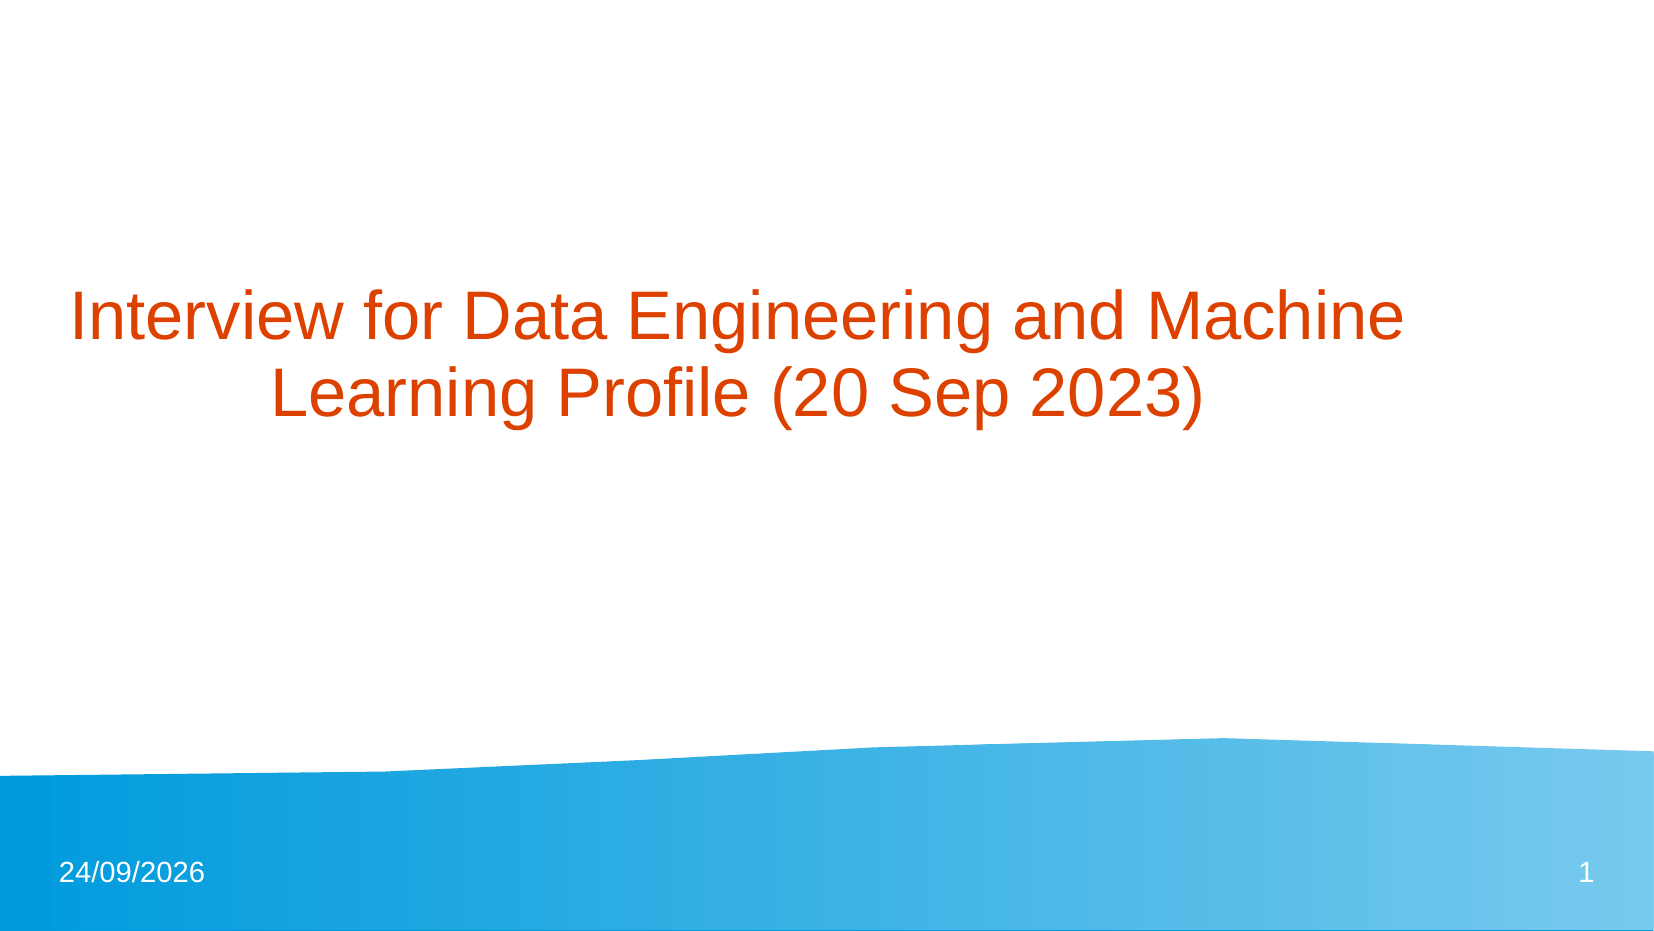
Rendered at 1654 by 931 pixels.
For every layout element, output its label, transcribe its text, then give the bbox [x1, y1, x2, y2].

title Interview for Data Engineering and Machine Learning Profile (20 Sep 2023) [0, 265, 1477, 443]
